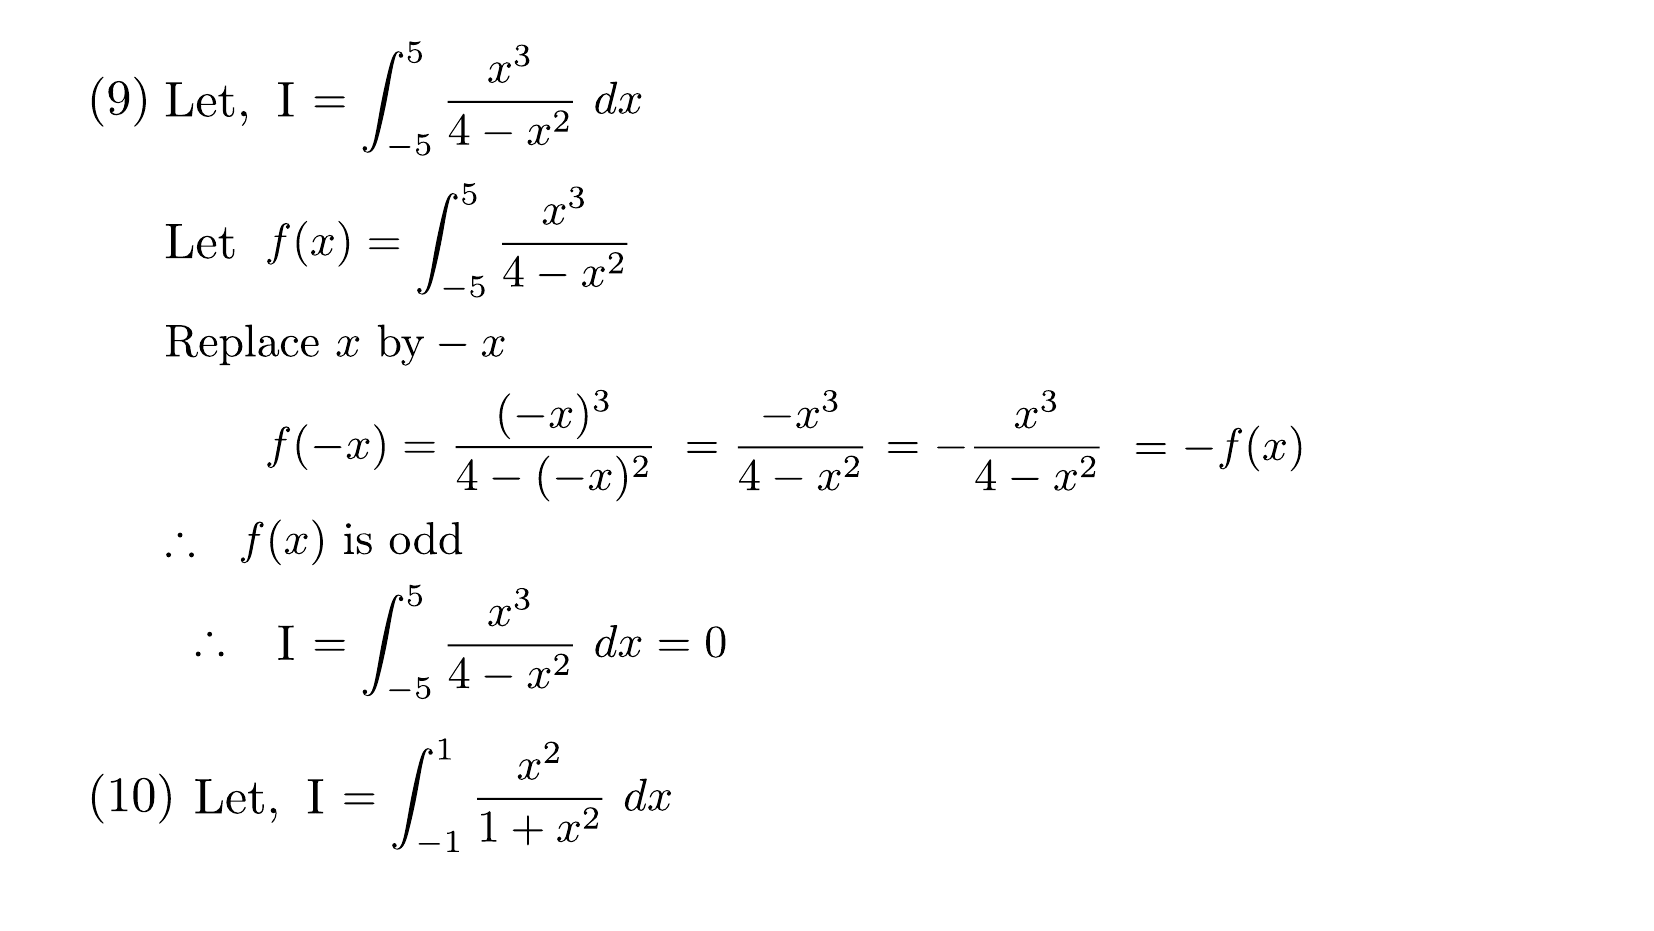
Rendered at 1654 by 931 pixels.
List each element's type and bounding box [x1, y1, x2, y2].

text_box [1135, 425, 1302, 472]
text_box [89, 76, 146, 127]
text_box [314, 41, 642, 156]
subtitle [59, 35, 1607, 898]
text_box [166, 324, 505, 366]
text_box [278, 625, 294, 660]
text_box [307, 779, 324, 814]
text_box [89, 773, 171, 824]
text_box [266, 183, 628, 298]
text_box [195, 631, 224, 657]
text_box [686, 390, 864, 491]
text_box [887, 390, 1100, 491]
text_box [278, 82, 294, 117]
text_box [165, 224, 235, 259]
text_box [195, 779, 277, 823]
text_box [166, 519, 463, 566]
text_box [165, 82, 248, 126]
text_box [267, 389, 652, 502]
text_box [343, 738, 672, 852]
text_box [314, 584, 726, 700]
